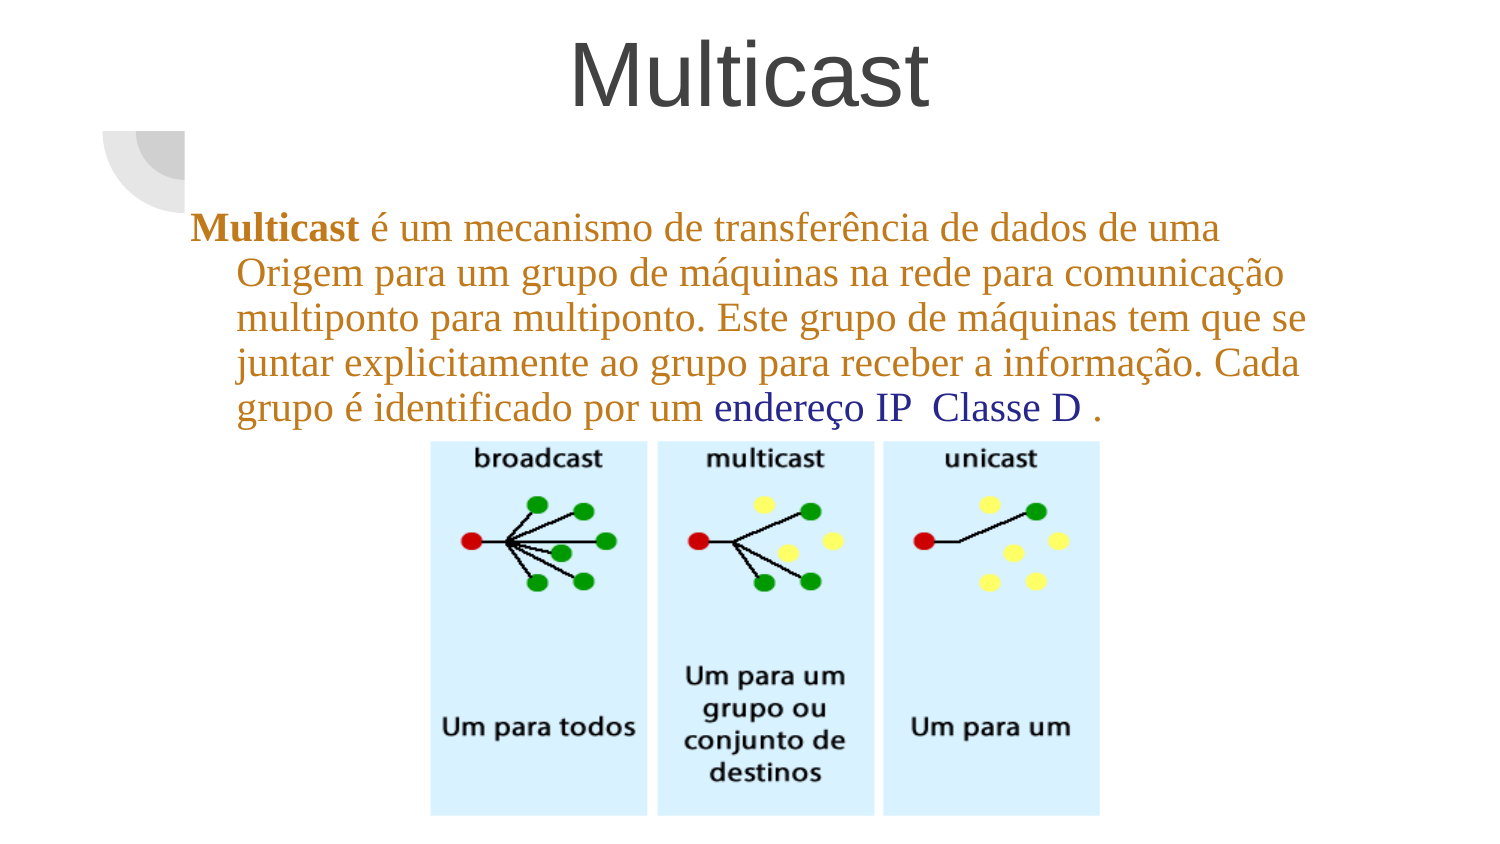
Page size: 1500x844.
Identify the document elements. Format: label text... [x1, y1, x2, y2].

title Multicast [125, 0, 1400, 141]
picture [419, 436, 1106, 824]
list Multicast é um mecanismo de transferência de dados de uma Origem para um grupo de máquinas na rede para comunicação multiponto para multiponto. Este grupo de máquinas tem que se juntar explicitamente ao grupo para receber a informação. Cada grupo é identificado por um endereço IP Classe D . [164, 198, 1361, 461]
